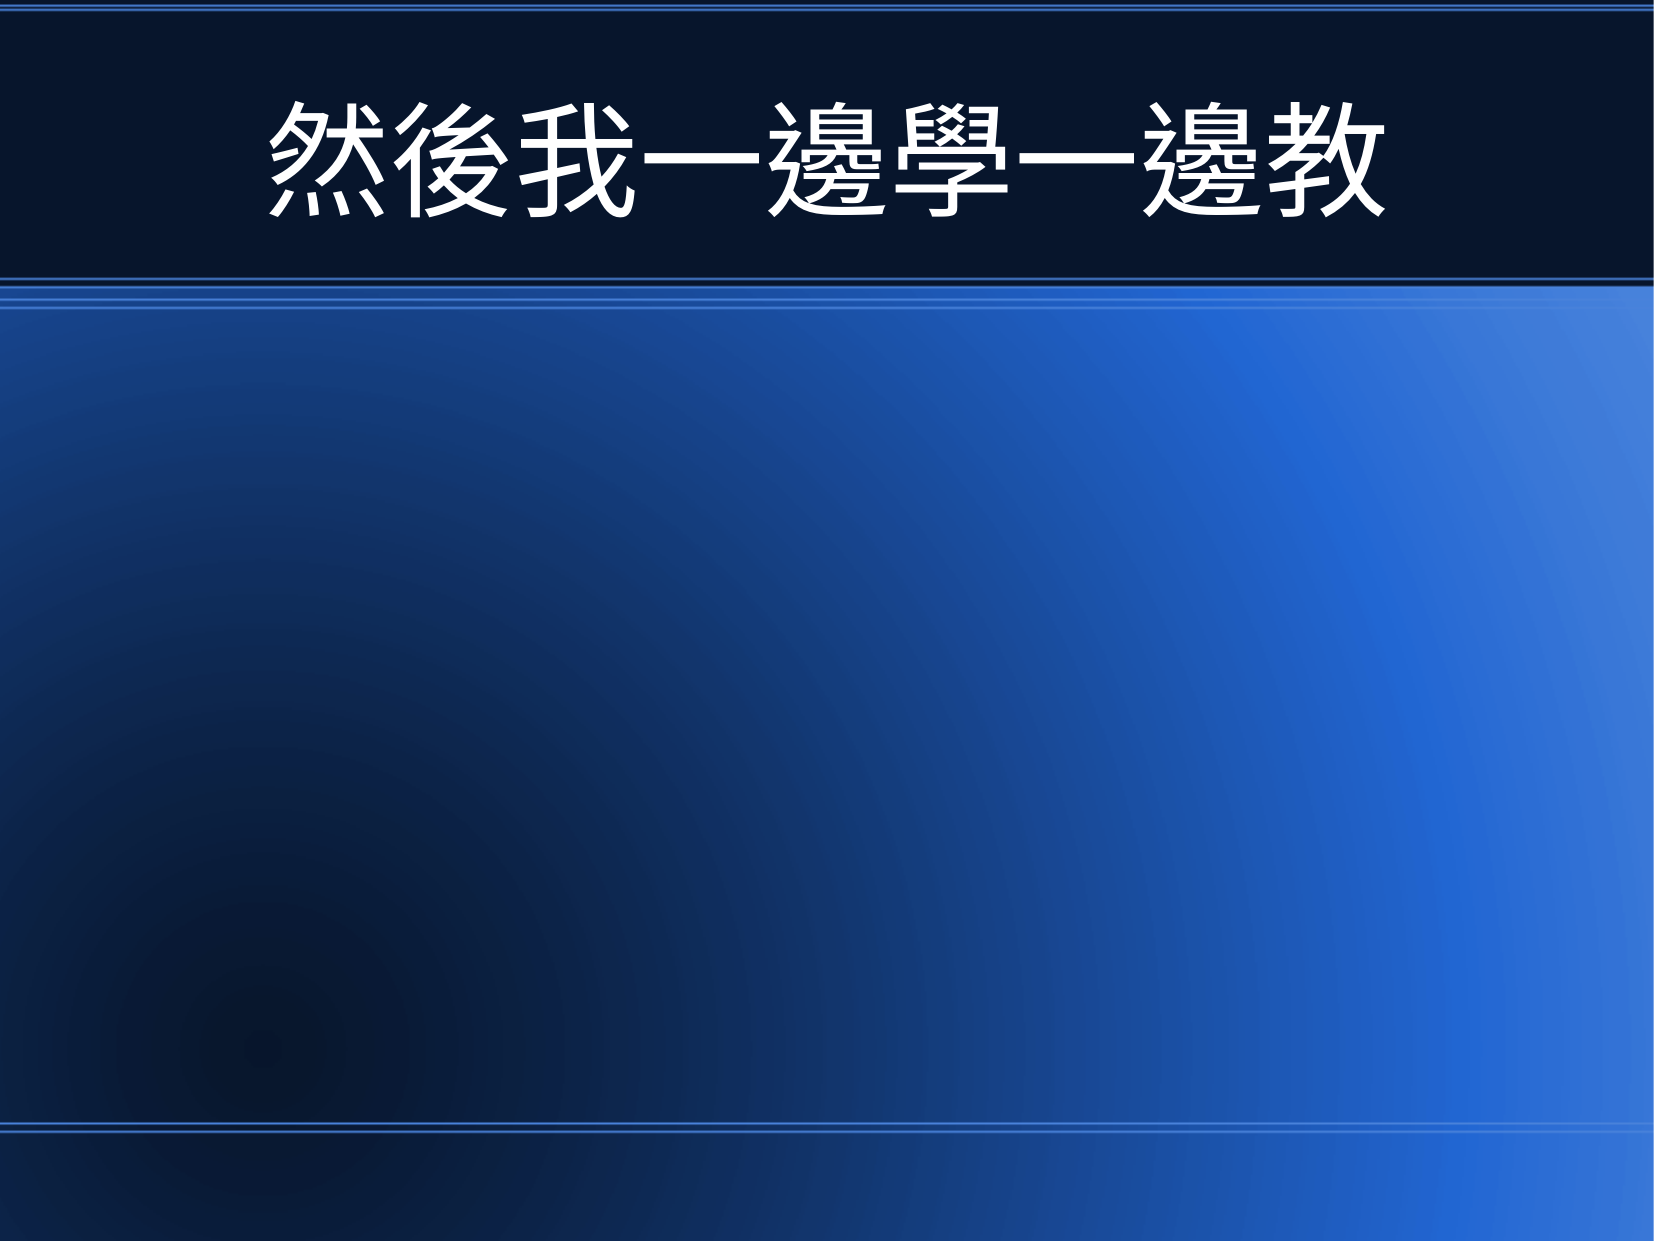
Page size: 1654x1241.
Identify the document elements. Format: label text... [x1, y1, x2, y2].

picture [0, 0, 1654, 1241]
title 然後我一邊學一邊教 [82, 49, 1571, 257]
